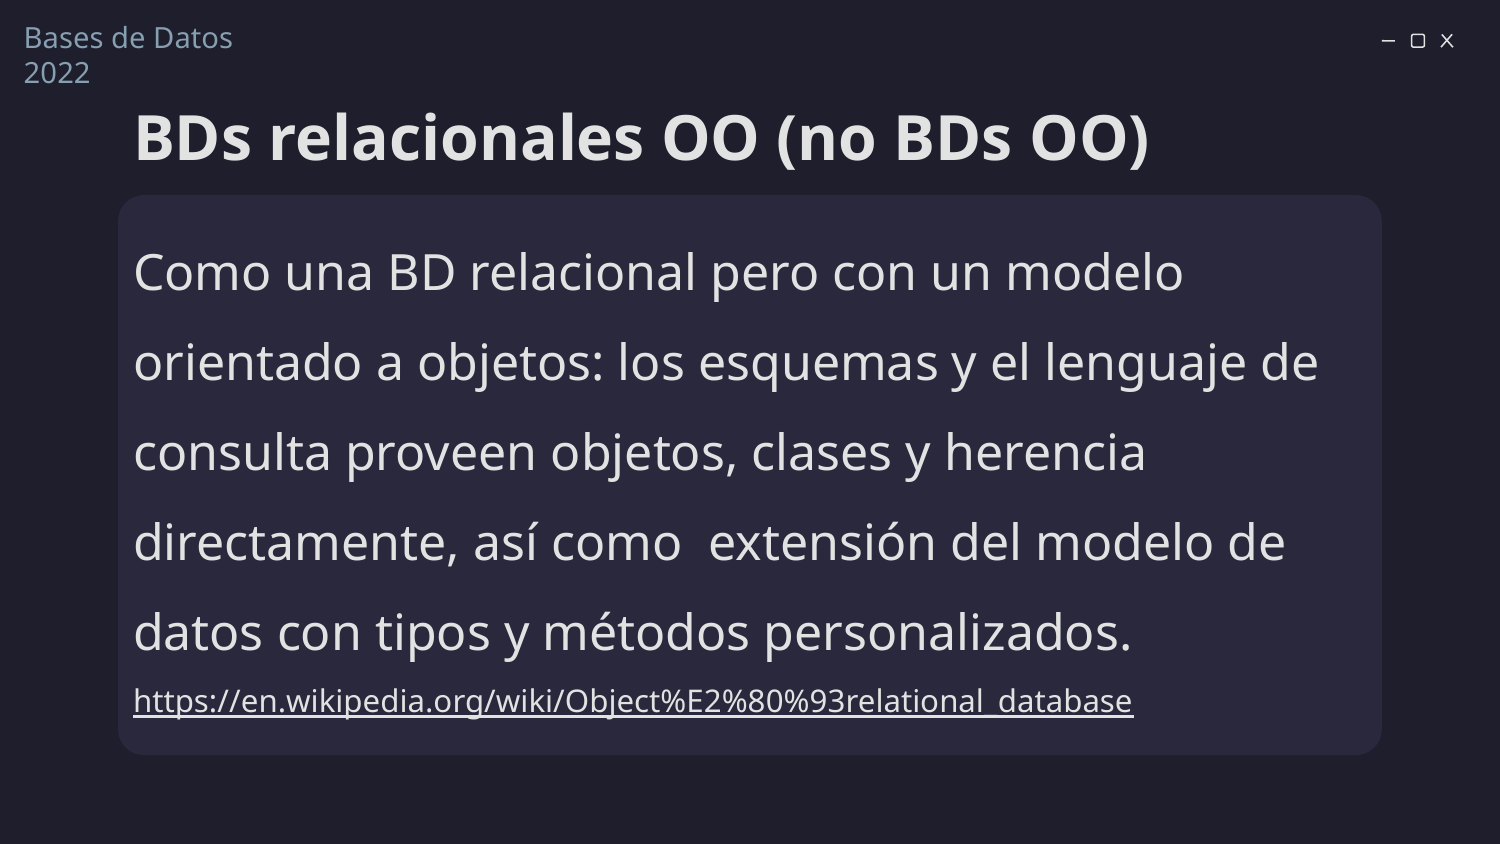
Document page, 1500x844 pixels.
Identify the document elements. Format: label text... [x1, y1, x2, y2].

title BDs relacionales OO (no BDs OO) [118, 88, 1382, 183]
list Como una BD relacional pero con un modelo orientado a objetos: los esquemas y el lenguaje de consulta proveen objetos, clases y herencia directamente, así como extensión del modelo de datos con tipos y métodos personalizados. https://en.wikipedia.org/wiki/Object%E2%80%93relational_database [118, 195, 1382, 750]
